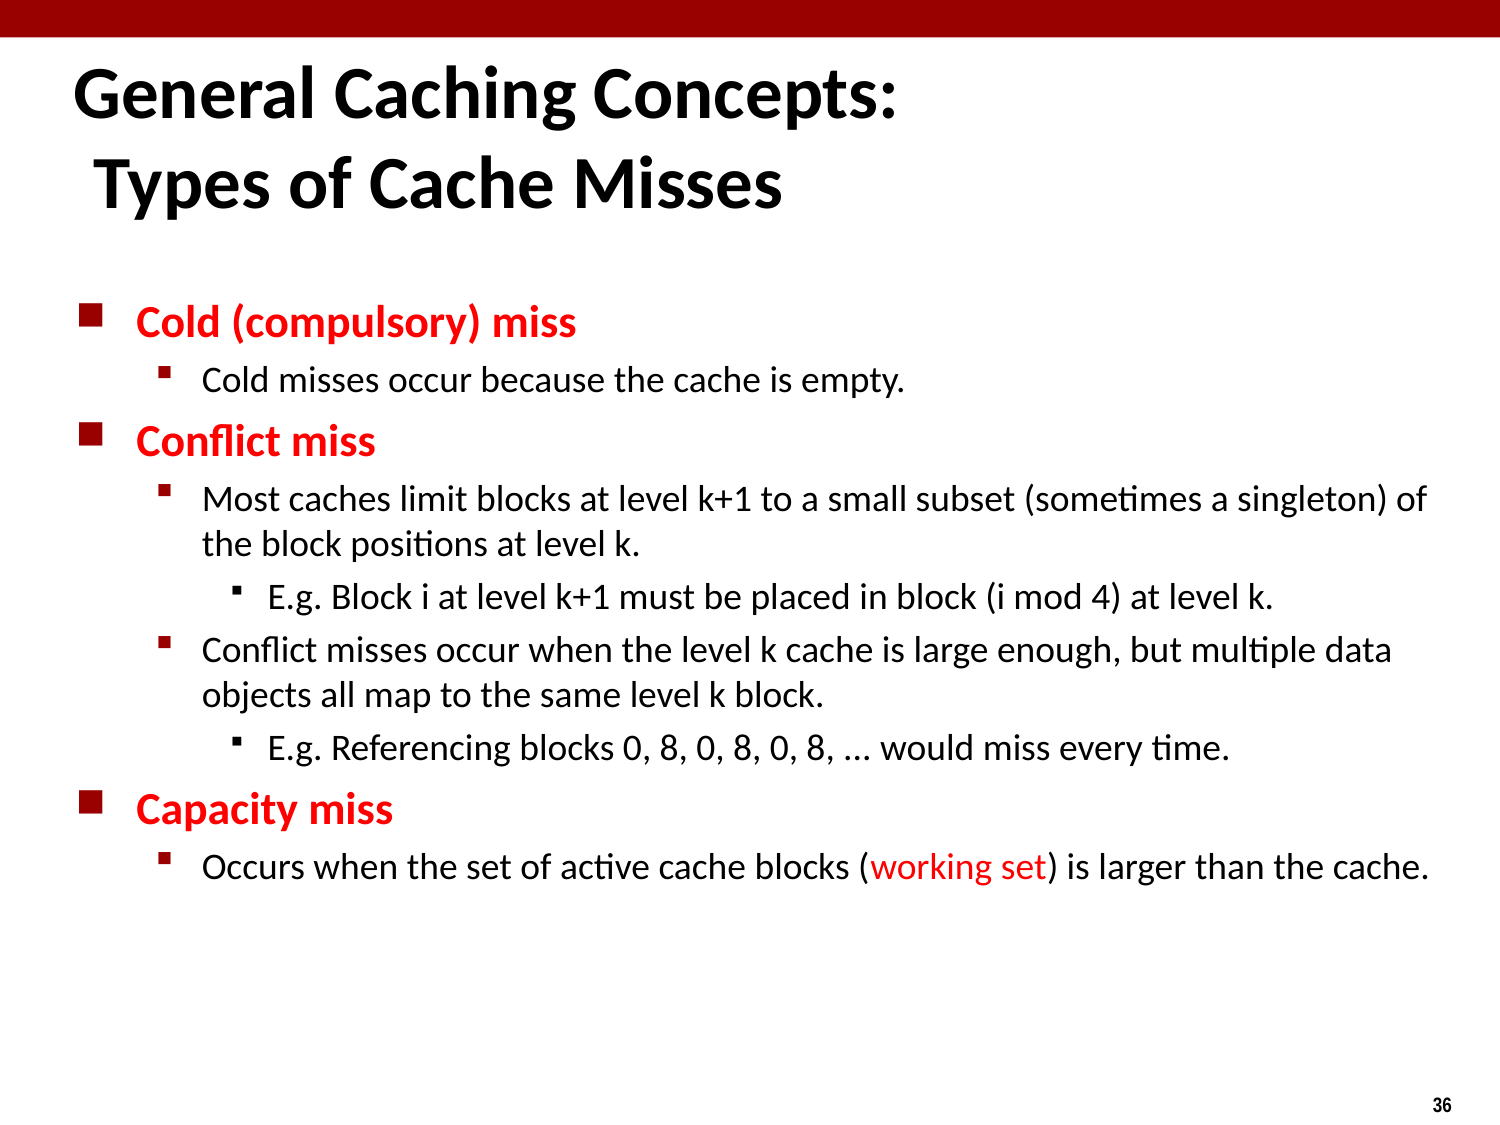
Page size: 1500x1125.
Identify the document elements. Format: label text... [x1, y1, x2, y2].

list Cold (compulsory) miss Cold misses occur because the cache is empty. Conflict miss Most caches limit blocks at level k+1 to a small subset (sometimes a singleton) of the block positions at level k. E.g. Block i at level k+1 must be placed in block (i mod 4) at level k. Conflict misses occur when the level k cache is large enough, but multiple data objects all map to the same level k block. E.g. Referencing blocks 0, 8, 0, 8, 0, 8, ... would miss every time. Capacity miss Occurs when the set of active cache blocks (working set) is larger than the cache. [65, 284, 1463, 1100]
title General Caching Concepts: Types of Cache Misses [58, 71, 1304, 197]
